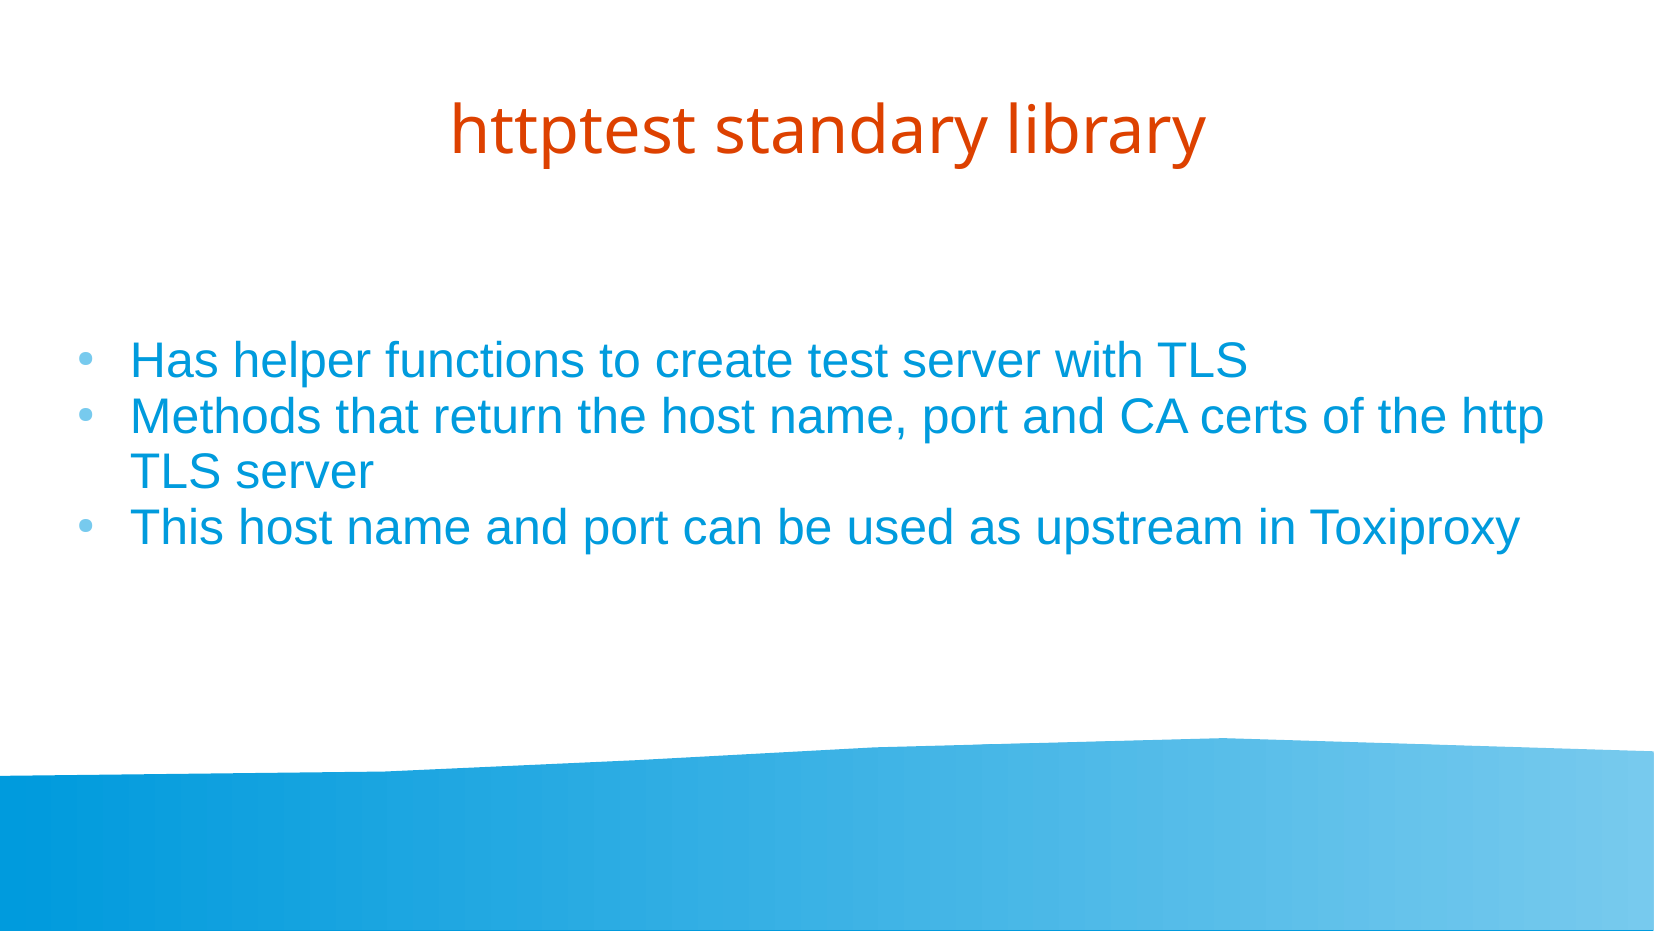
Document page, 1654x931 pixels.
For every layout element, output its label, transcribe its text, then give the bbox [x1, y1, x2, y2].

title httptest standary library [89, 38, 1567, 217]
list Has helper functions to create test server with TLS Methods that return the host name, port and CA certs of the http TLS server This host name and port can be used as upstream in Toxiproxy [59, 332, 1595, 598]
